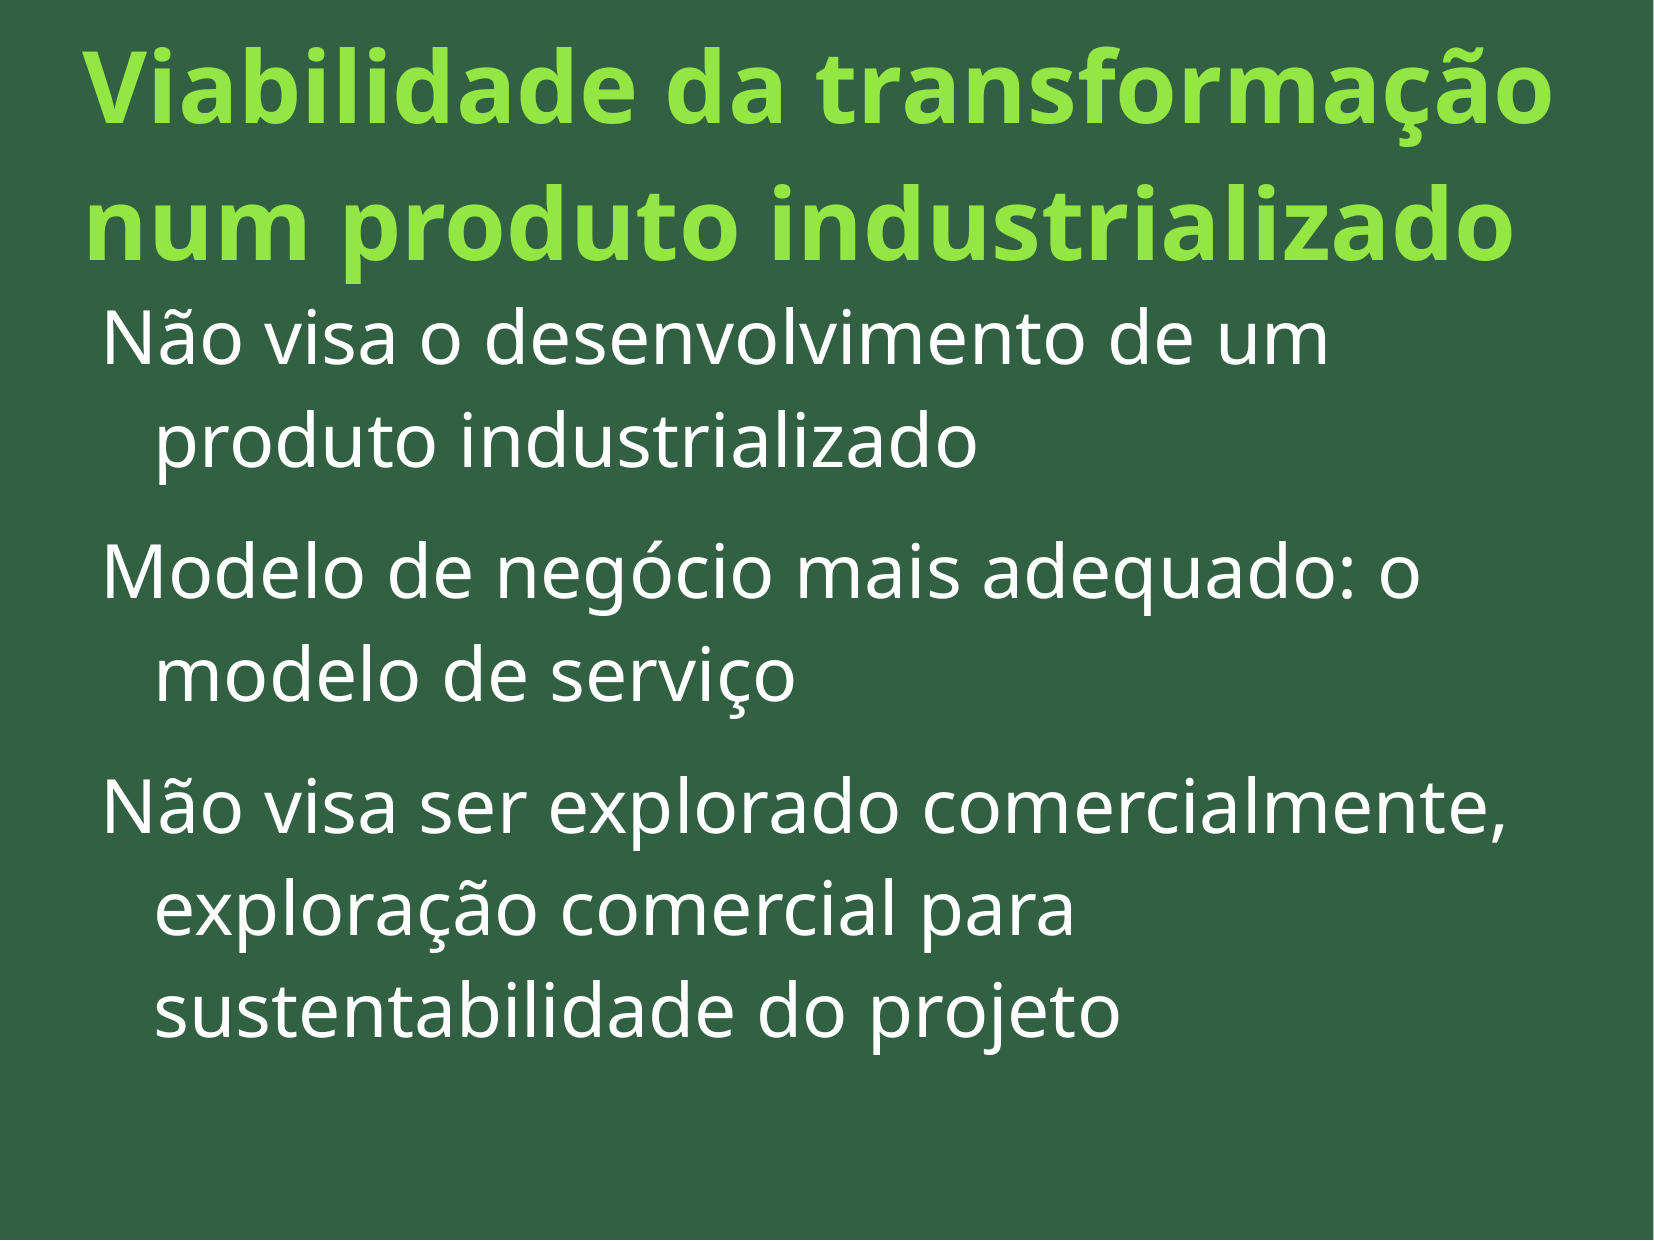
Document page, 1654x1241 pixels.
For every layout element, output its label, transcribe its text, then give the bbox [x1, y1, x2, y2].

list Não visa o desenvolvimento de um produto industrializado Modelo de negócio mais adequado: o modelo de serviço Não visa ser explorado comercialmente, exploração comercial para sustentabilidade do projeto [82, 284, 1571, 980]
title Viabilidade da transformação num produto industrializado [82, 36, 1571, 269]
